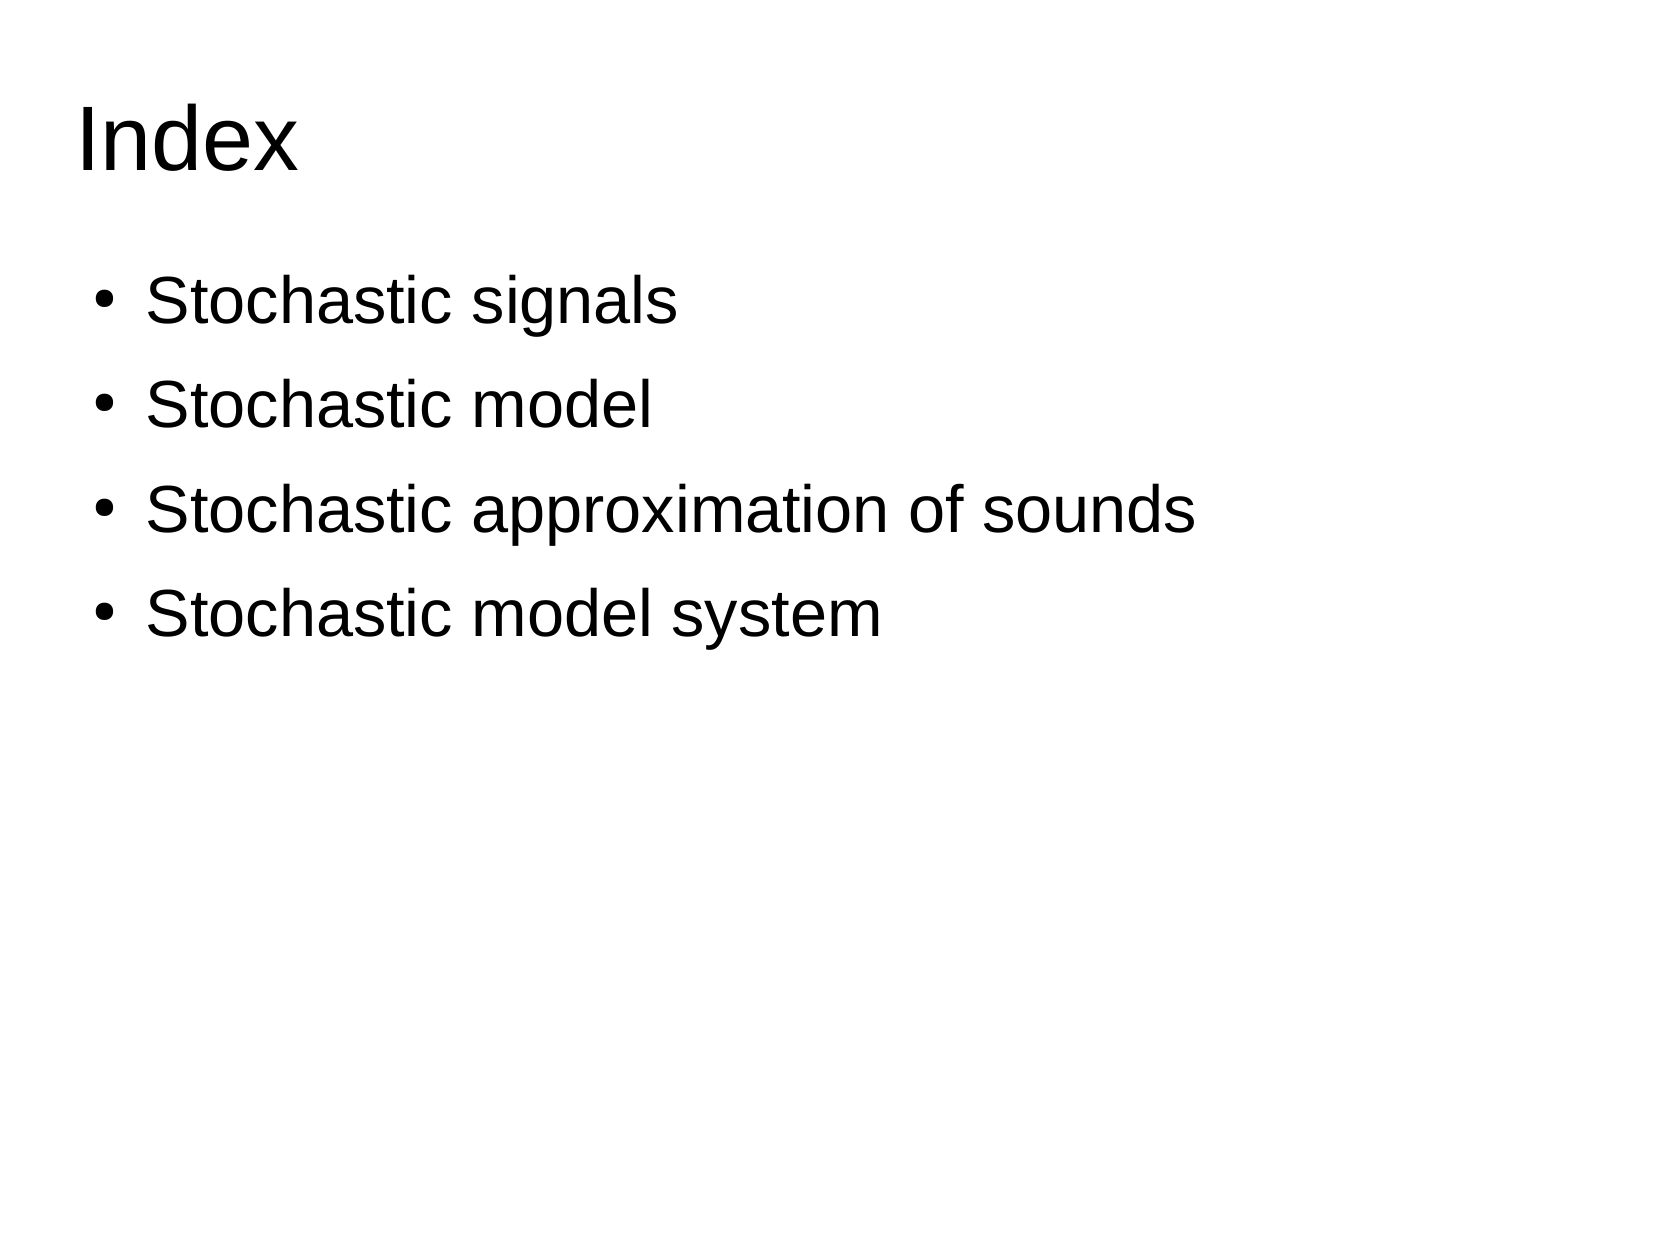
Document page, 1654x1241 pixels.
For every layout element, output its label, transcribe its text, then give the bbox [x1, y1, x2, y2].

title Index [75, 44, 1425, 233]
list Stochastic signals Stochastic model Stochastic approximation of sounds Stochastic model system [75, 263, 1425, 916]
